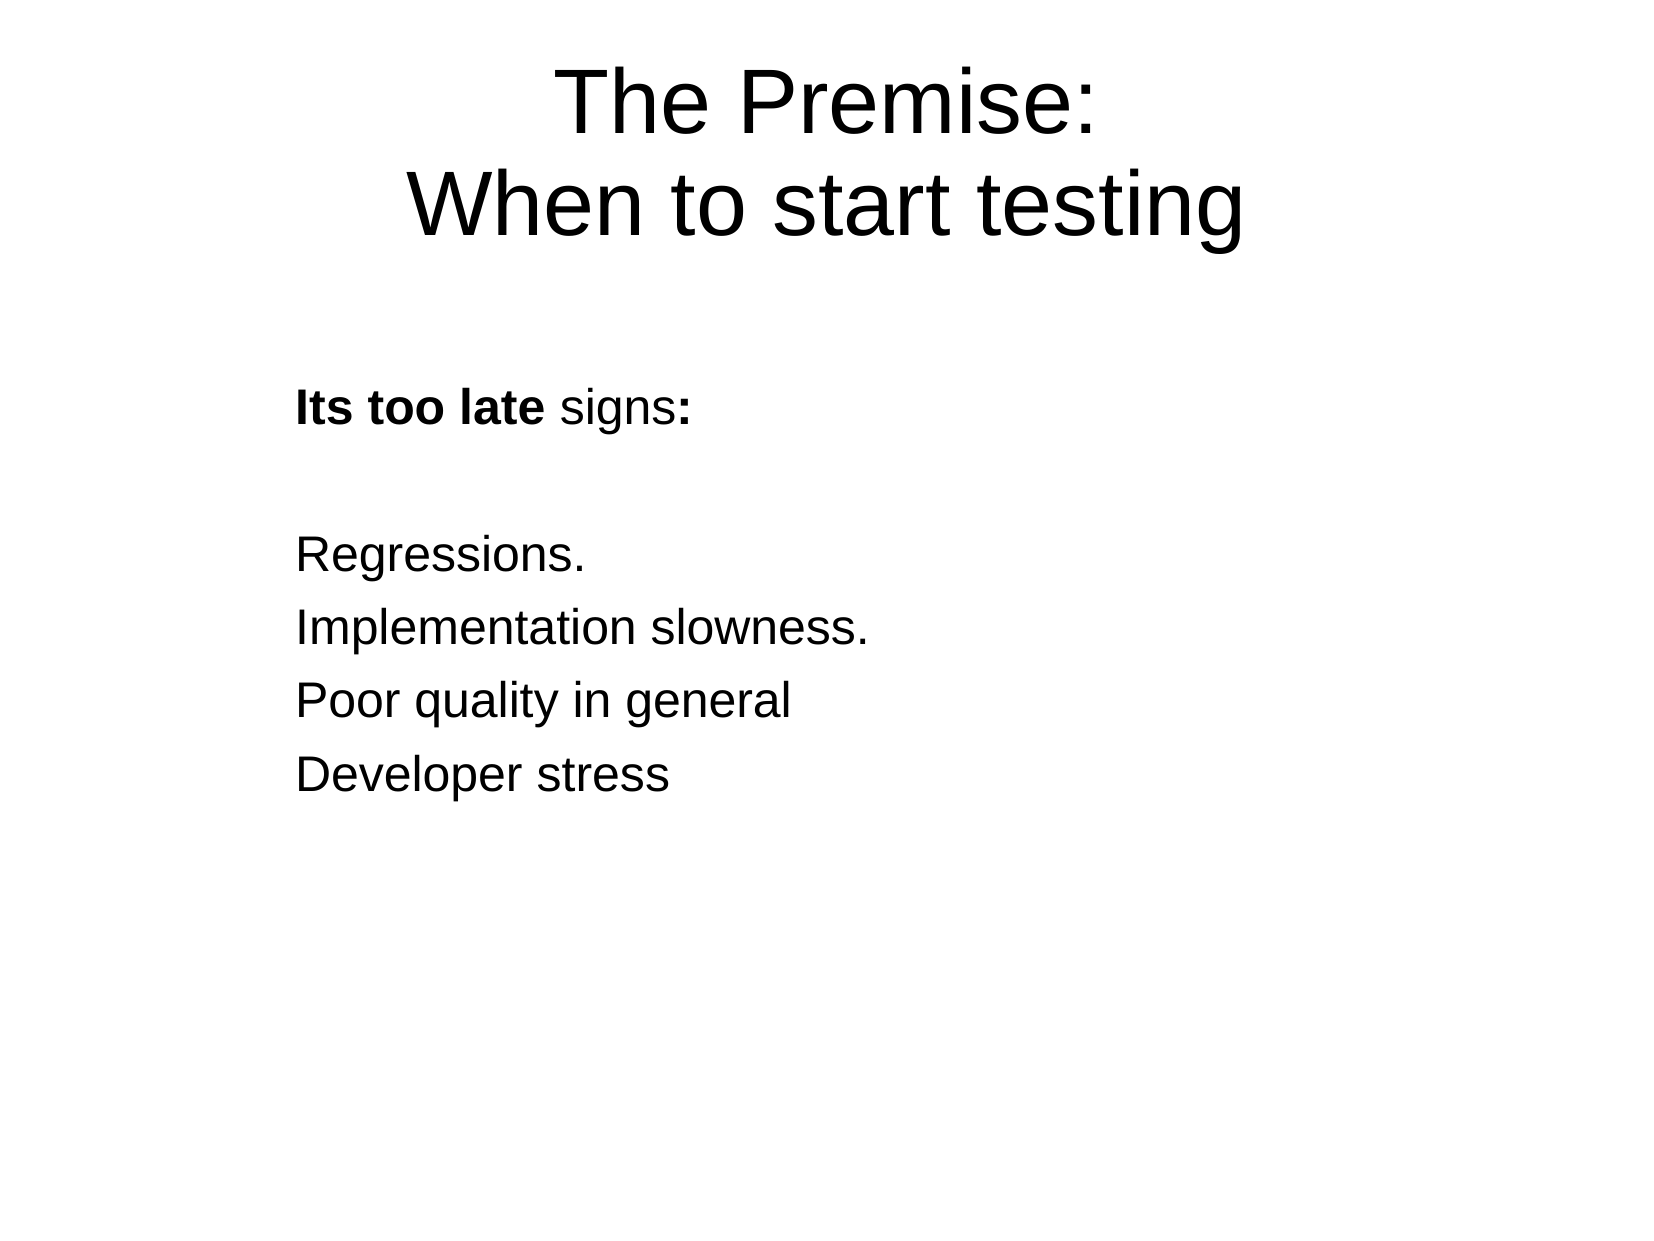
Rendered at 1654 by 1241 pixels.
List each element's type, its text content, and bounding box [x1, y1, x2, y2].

title The Premise: When to start testing [82, 49, 1571, 257]
list Its too late signs: Regressions. Implementation slowness. Poor quality in general Developer stress [82, 290, 1571, 1109]
